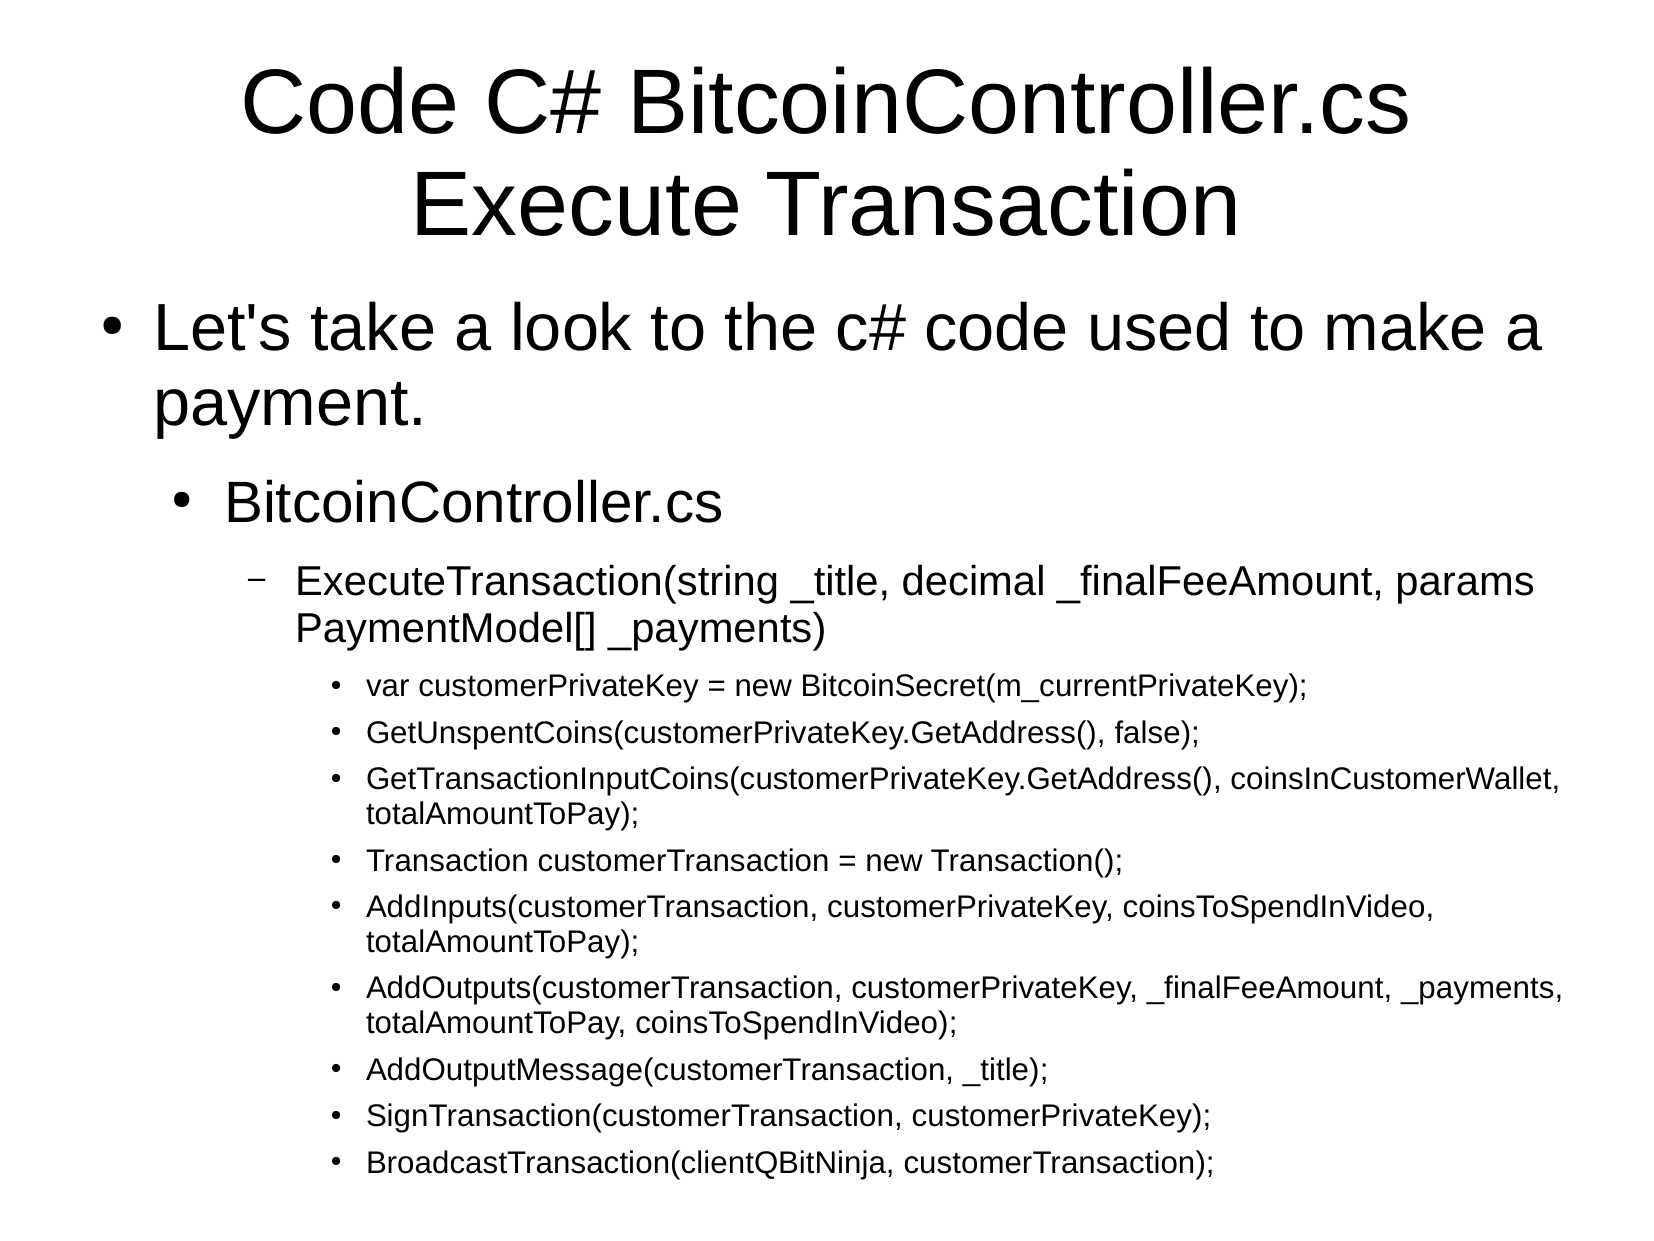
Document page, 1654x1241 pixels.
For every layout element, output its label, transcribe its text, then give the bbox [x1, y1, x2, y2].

title Code C# BitcoinController.cs Execute Transaction [82, 49, 1571, 257]
list Let's take a look to the c# code used to make a payment. BitcoinController.cs ExecuteTransaction(string _title, decimal _finalFeeAmount, params PaymentModel[] _payments) var customerPrivateKey = new BitcoinSecret(m_currentPrivateKey); GetUnspentCoins(customerPrivateKey.GetAddress(), false); GetTransactionInputCoins(customerPrivateKey.GetAddress(), coinsInCustomerWallet, totalAmountToPay); Transaction customerTransaction = new Transaction(); AddInputs(customerTransaction, customerPrivateKey, coinsToSpendInVideo, totalAmountToPay); AddOutputs(customerTransaction, customerPrivateKey, _finalFeeAmount, _payments, totalAmountToPay, coinsToSpendInVideo); AddOutputMessage(customerTransaction, _title); SignTransaction(customerTransaction, customerPrivateKey); BroadcastTransaction(clientQBitNinja, customerTransaction); [82, 290, 1571, 1181]
